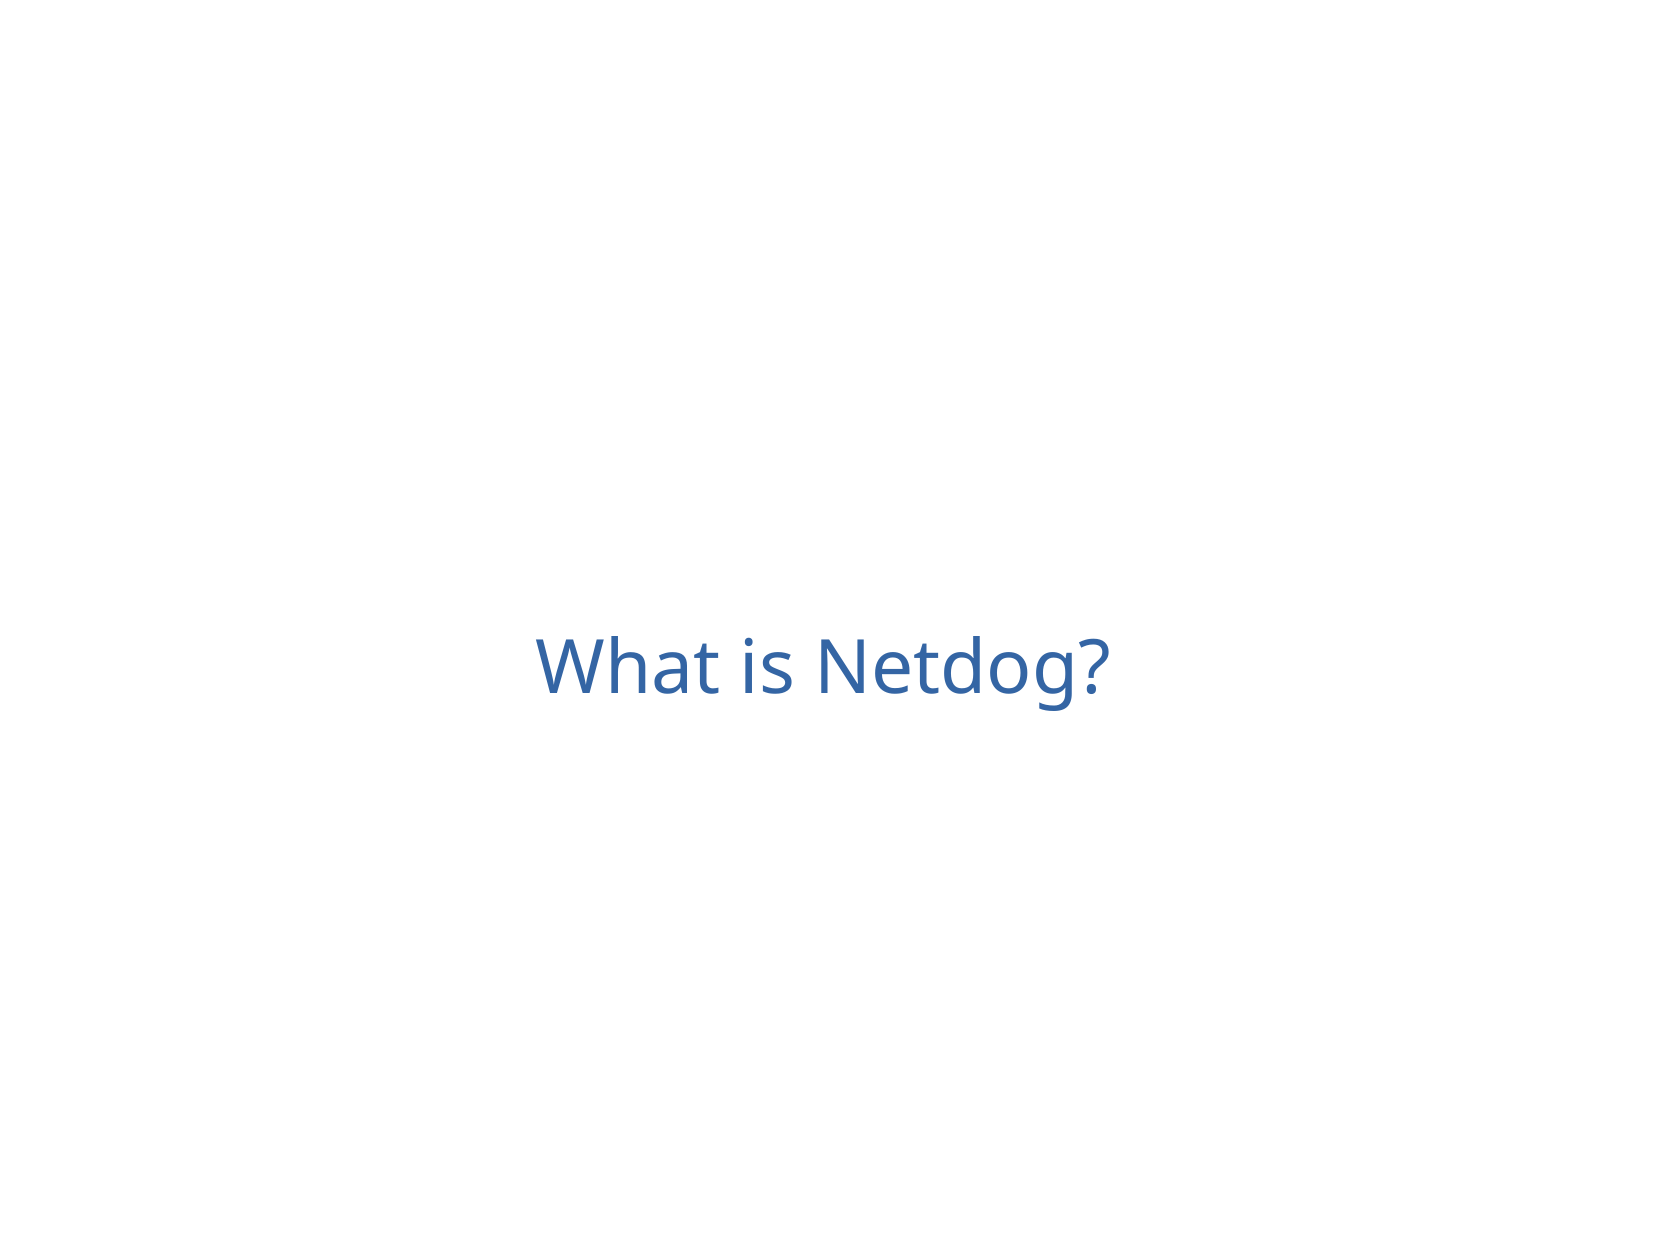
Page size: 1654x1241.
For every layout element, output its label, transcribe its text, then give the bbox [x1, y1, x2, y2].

text_box What is Netdog? [520, 605, 1128, 709]
